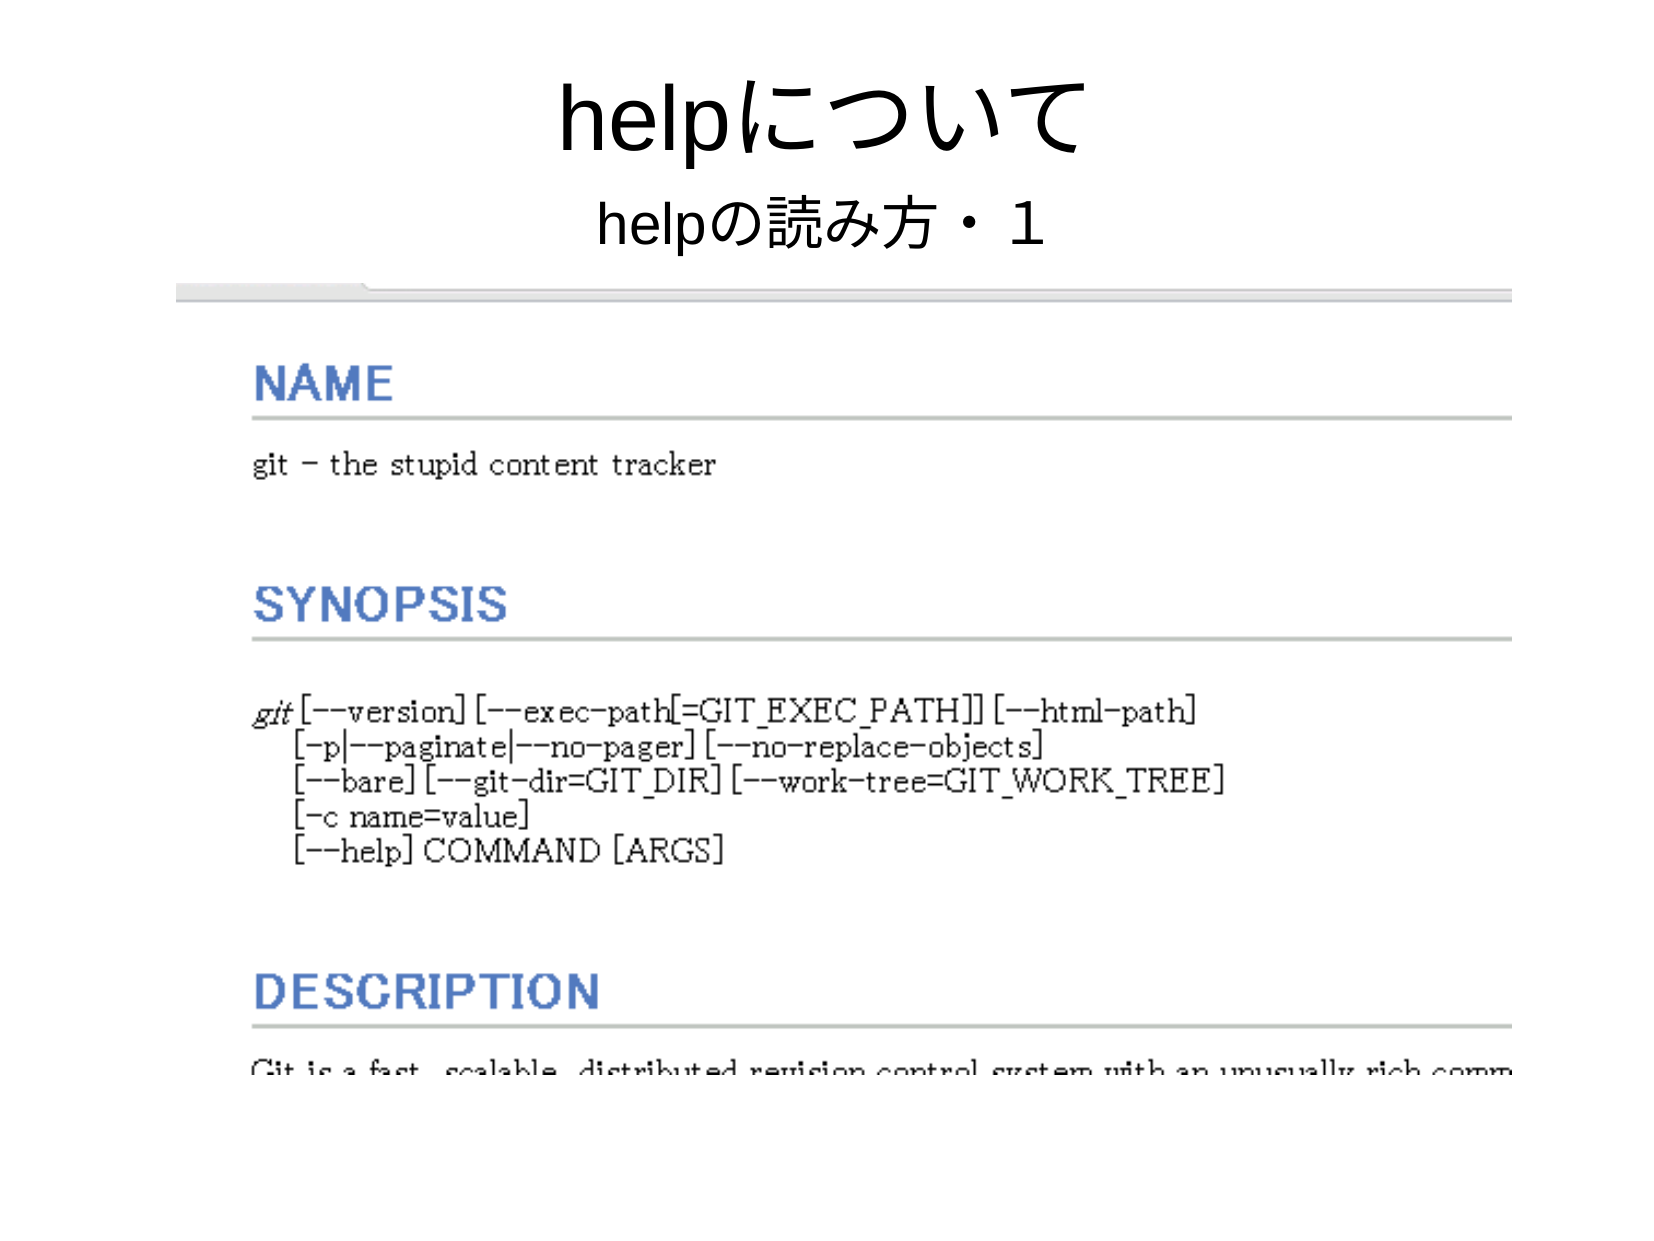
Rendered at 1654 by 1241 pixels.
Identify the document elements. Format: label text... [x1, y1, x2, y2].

picture [176, 283, 1512, 1075]
title helpについて helpの読み方・１ [82, 49, 1571, 257]
